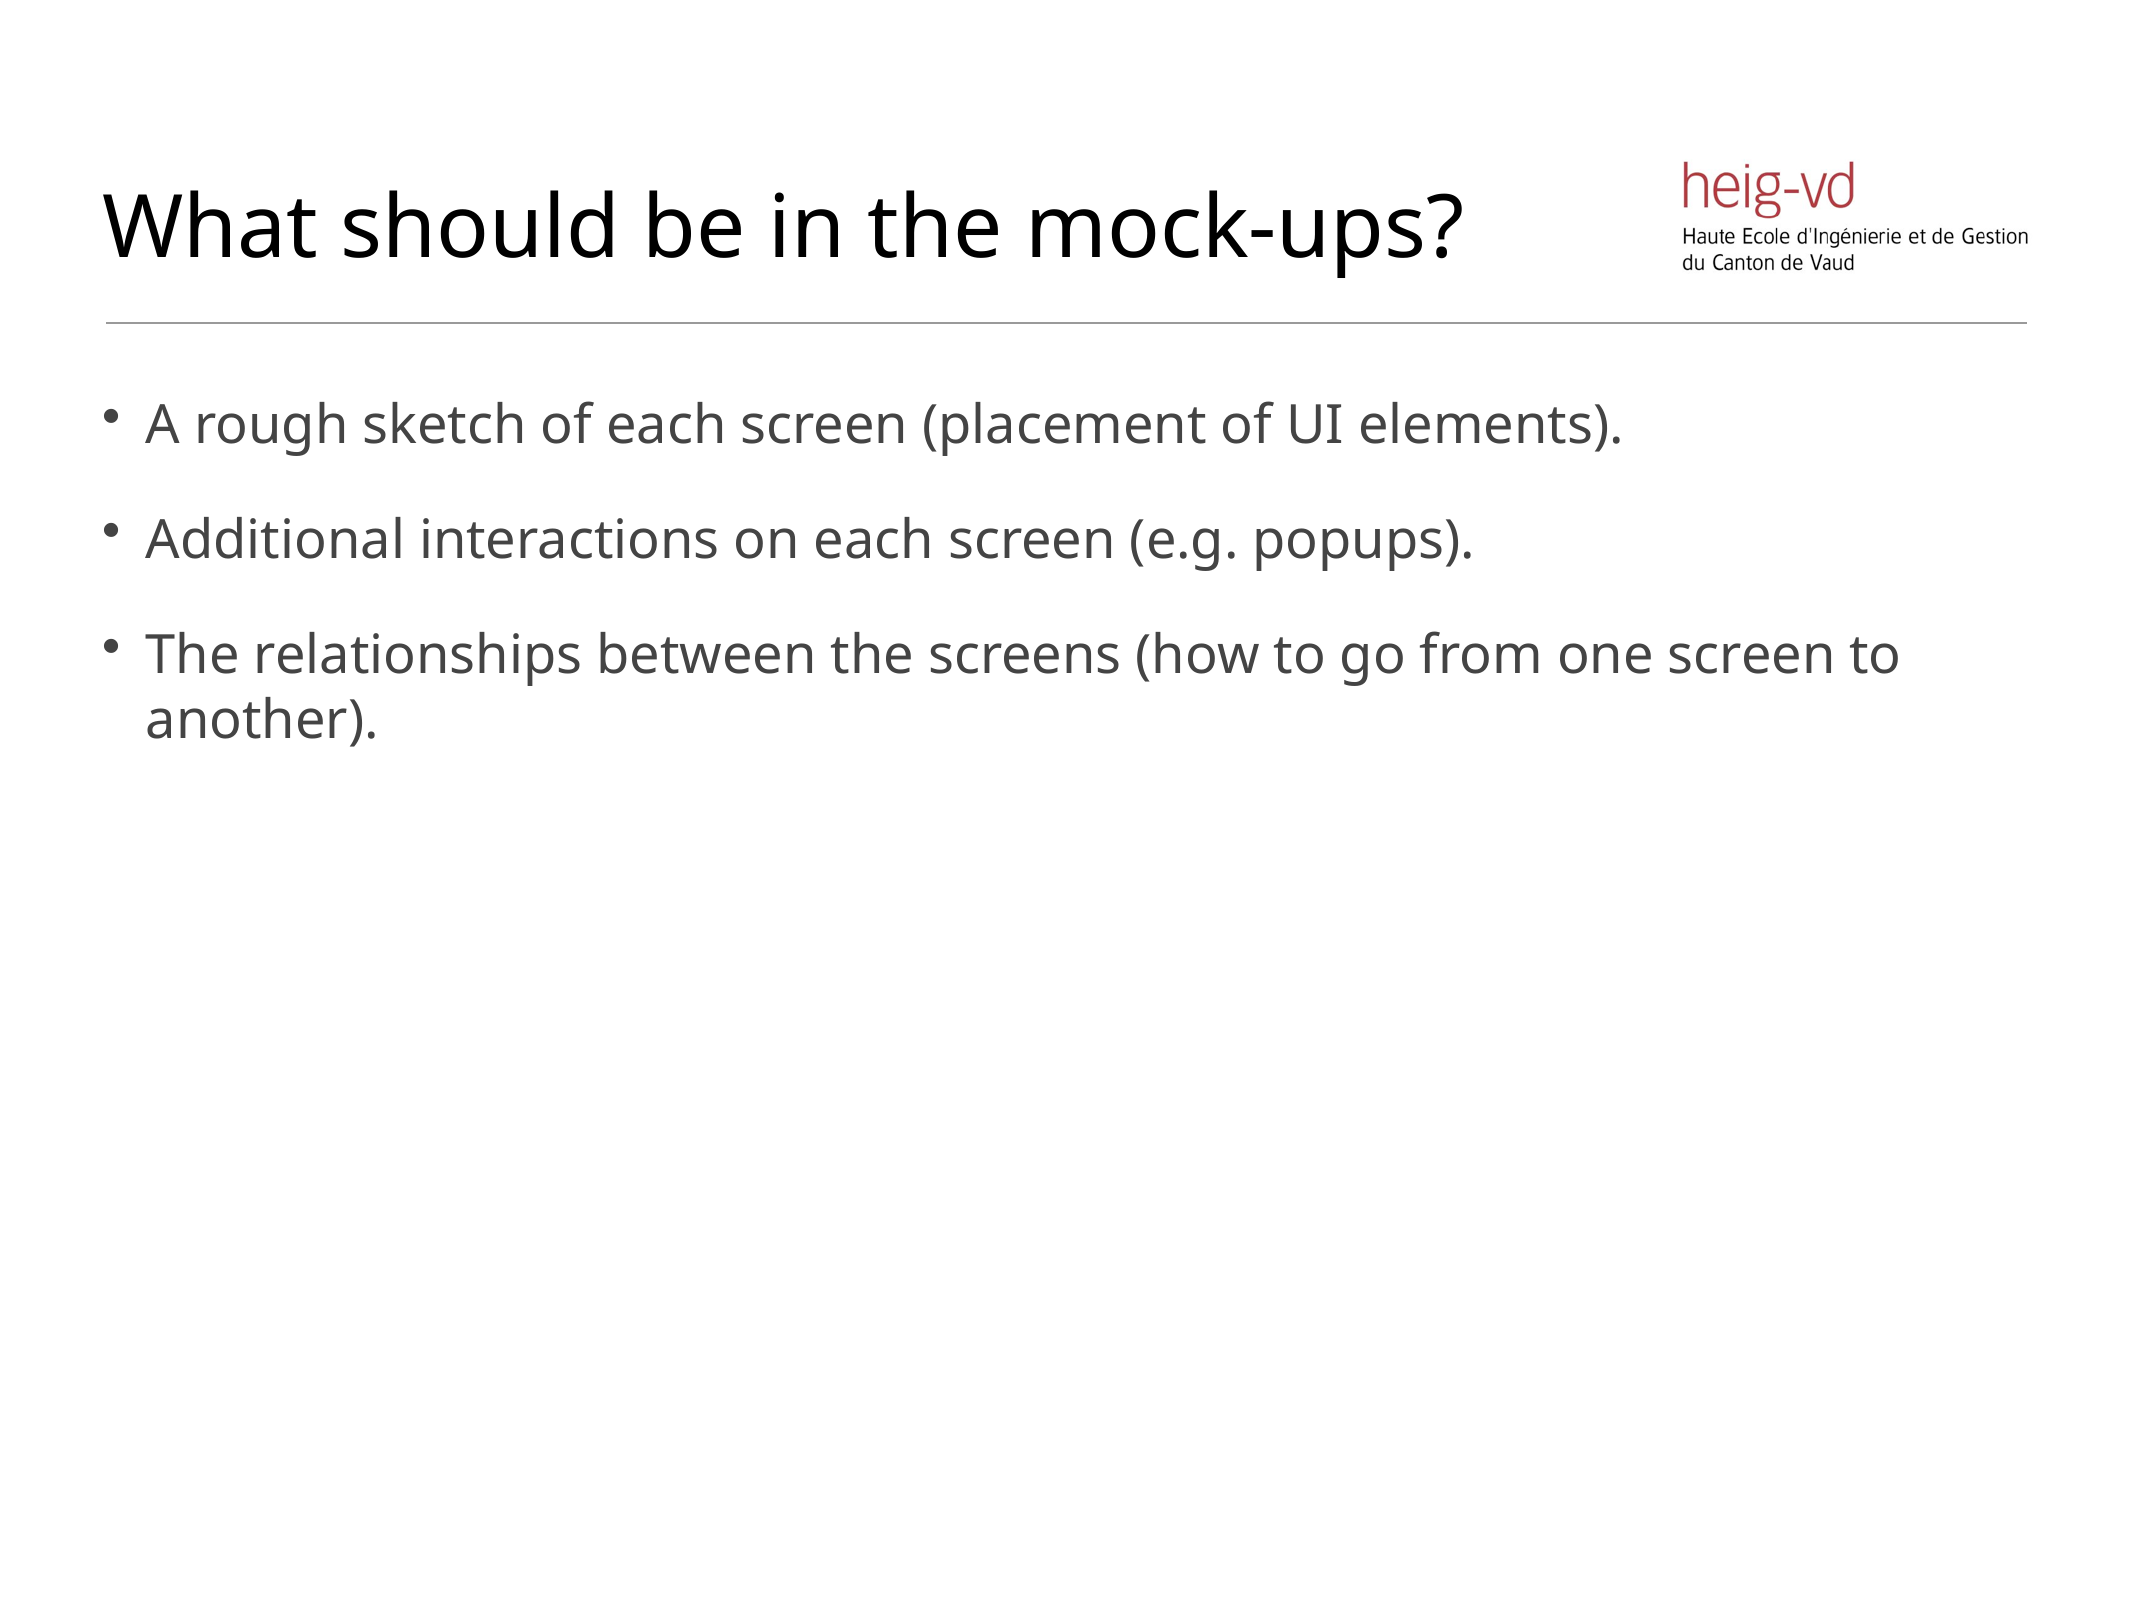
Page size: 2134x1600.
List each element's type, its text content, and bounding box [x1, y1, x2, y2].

title What should be in the mock-ups? [93, 54, 2040, 284]
list A rough sketch of each screen (placement of UI elements). Additional interactions on each screen (e.g. popups). The relationships between the screens (how to go from one screen to another). [93, 381, 2040, 1459]
